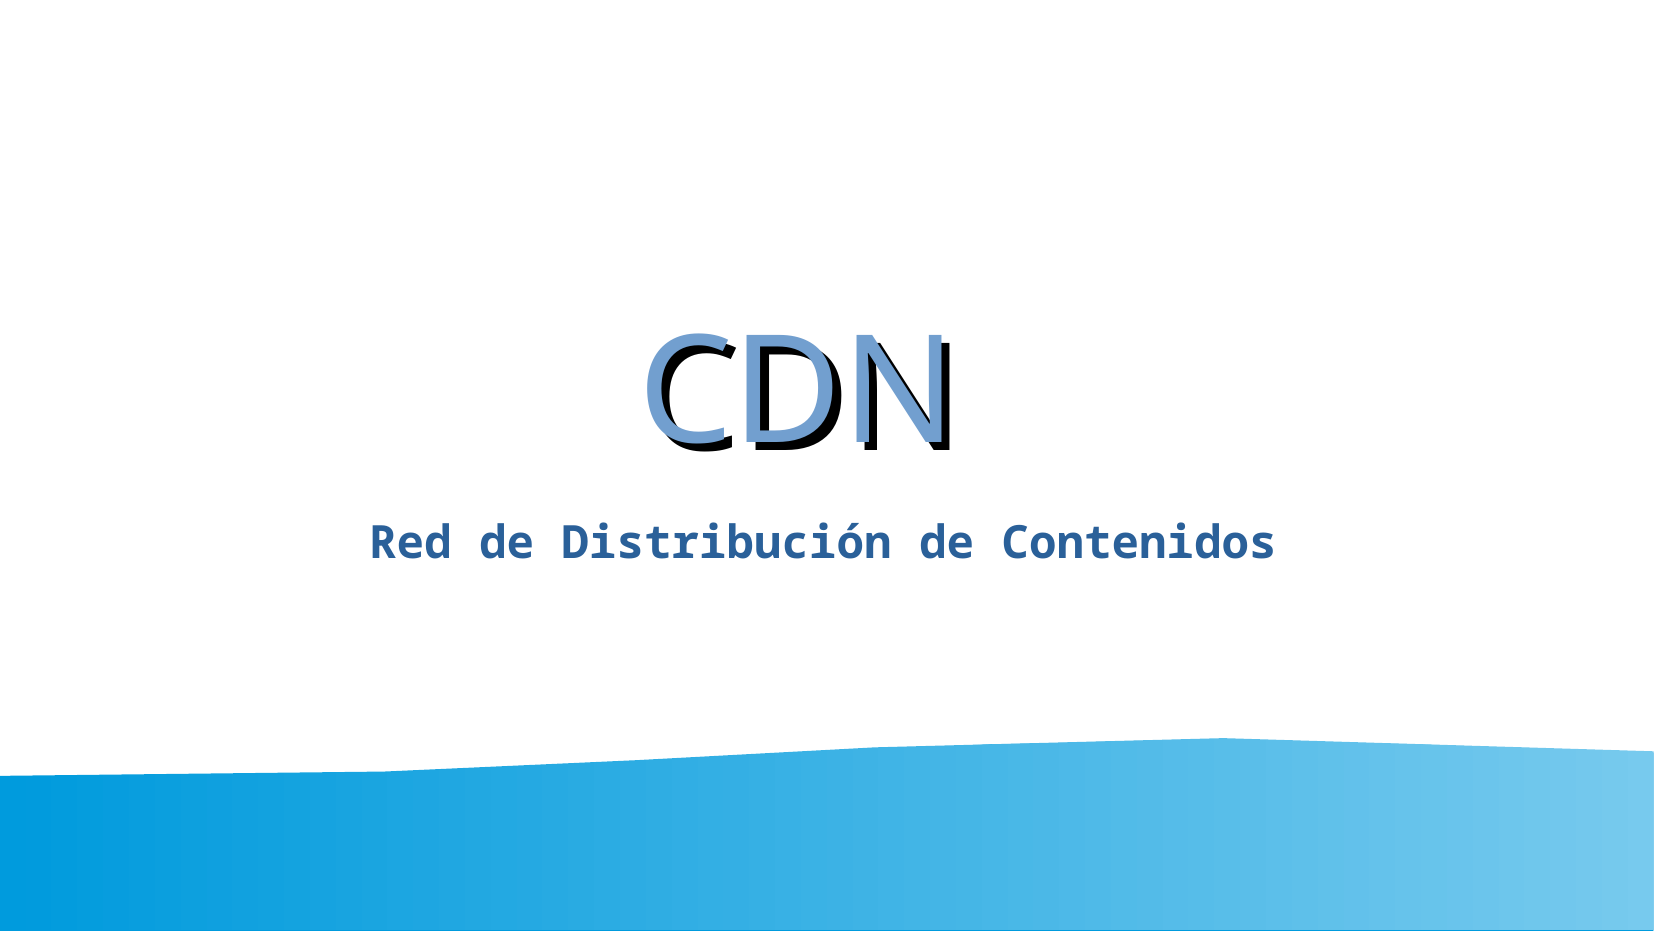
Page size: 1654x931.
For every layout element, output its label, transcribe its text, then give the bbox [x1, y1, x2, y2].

text_box Red de Distribución de Contenidos [354, 501, 1300, 617]
title CDN [0, 265, 1595, 502]
